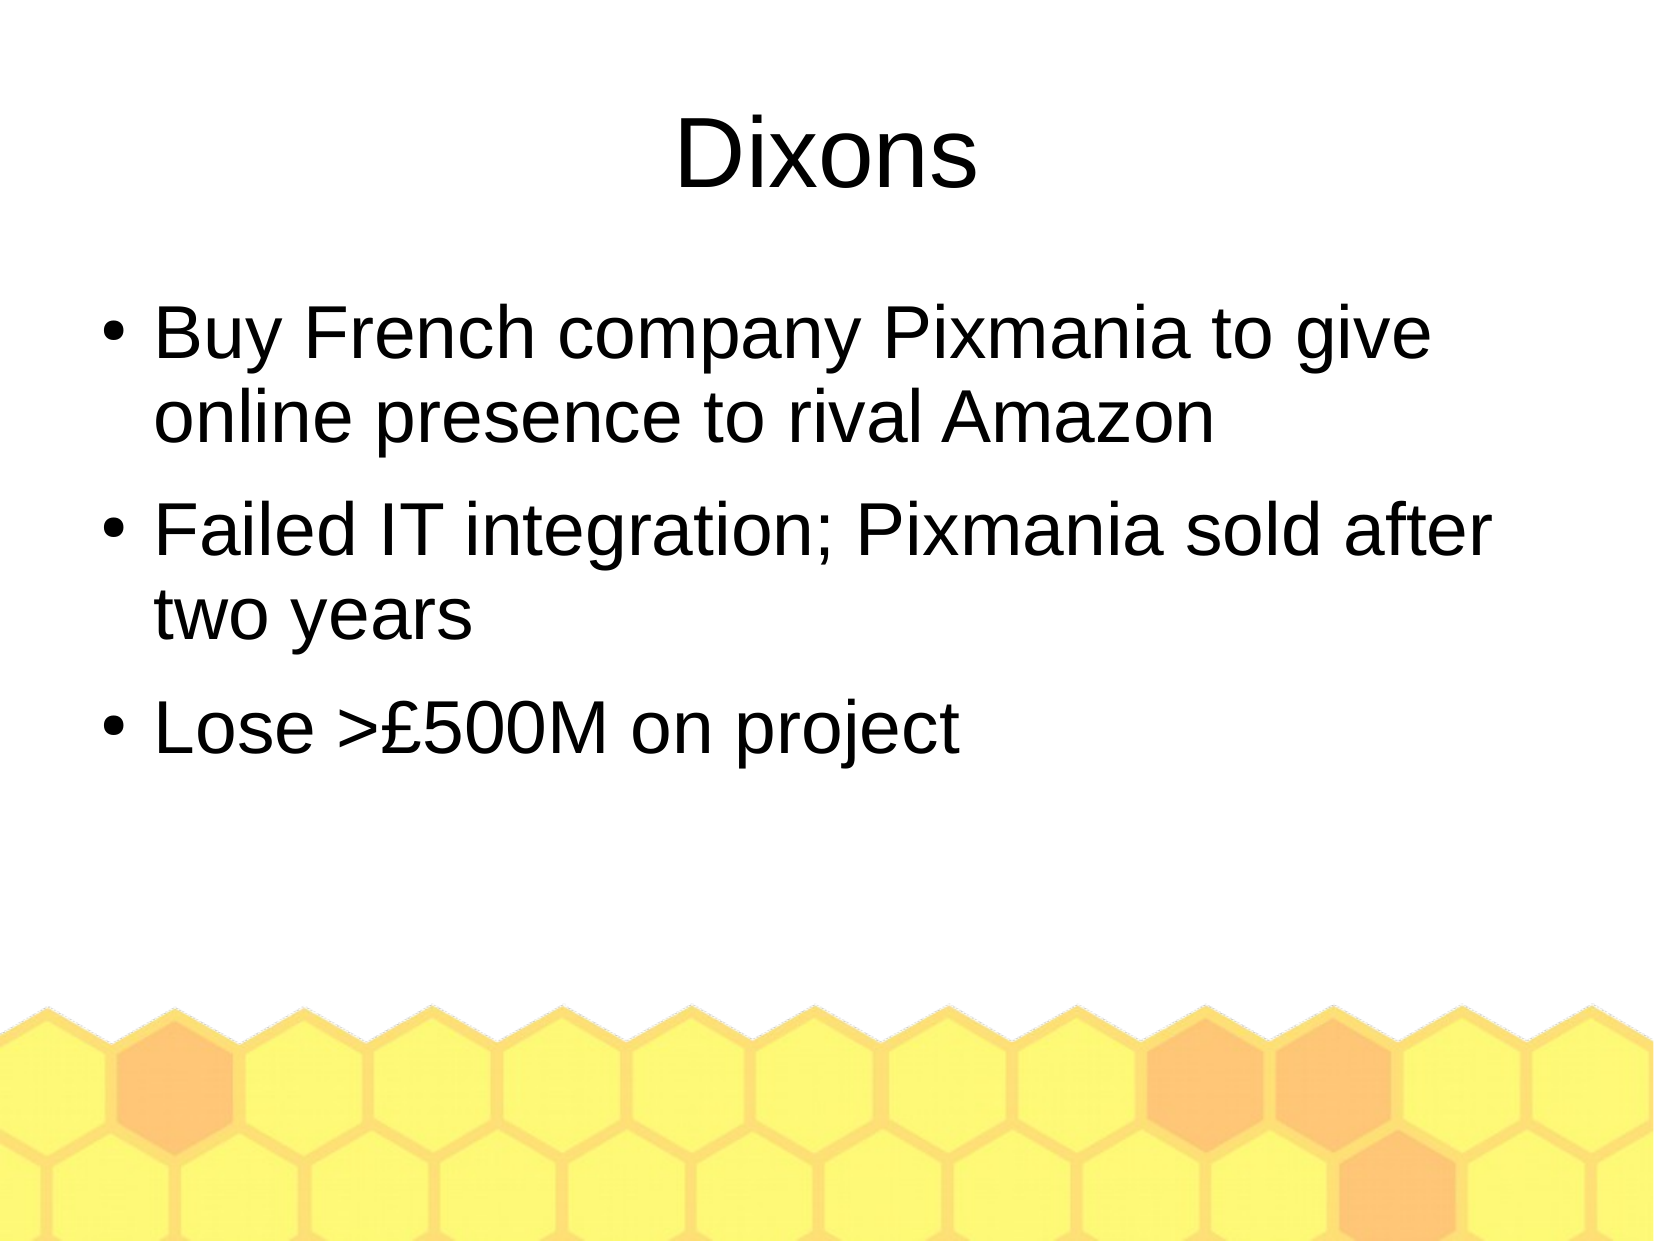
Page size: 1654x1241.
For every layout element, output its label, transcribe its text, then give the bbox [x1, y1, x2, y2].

picture [0, 1001, 1654, 1241]
list Buy French company Pixmania to give online presence to rival Amazon Failed IT integration; Pixmania sold after two years Lose >£500M on project [82, 290, 1571, 1010]
title Dixons [82, 49, 1571, 257]
